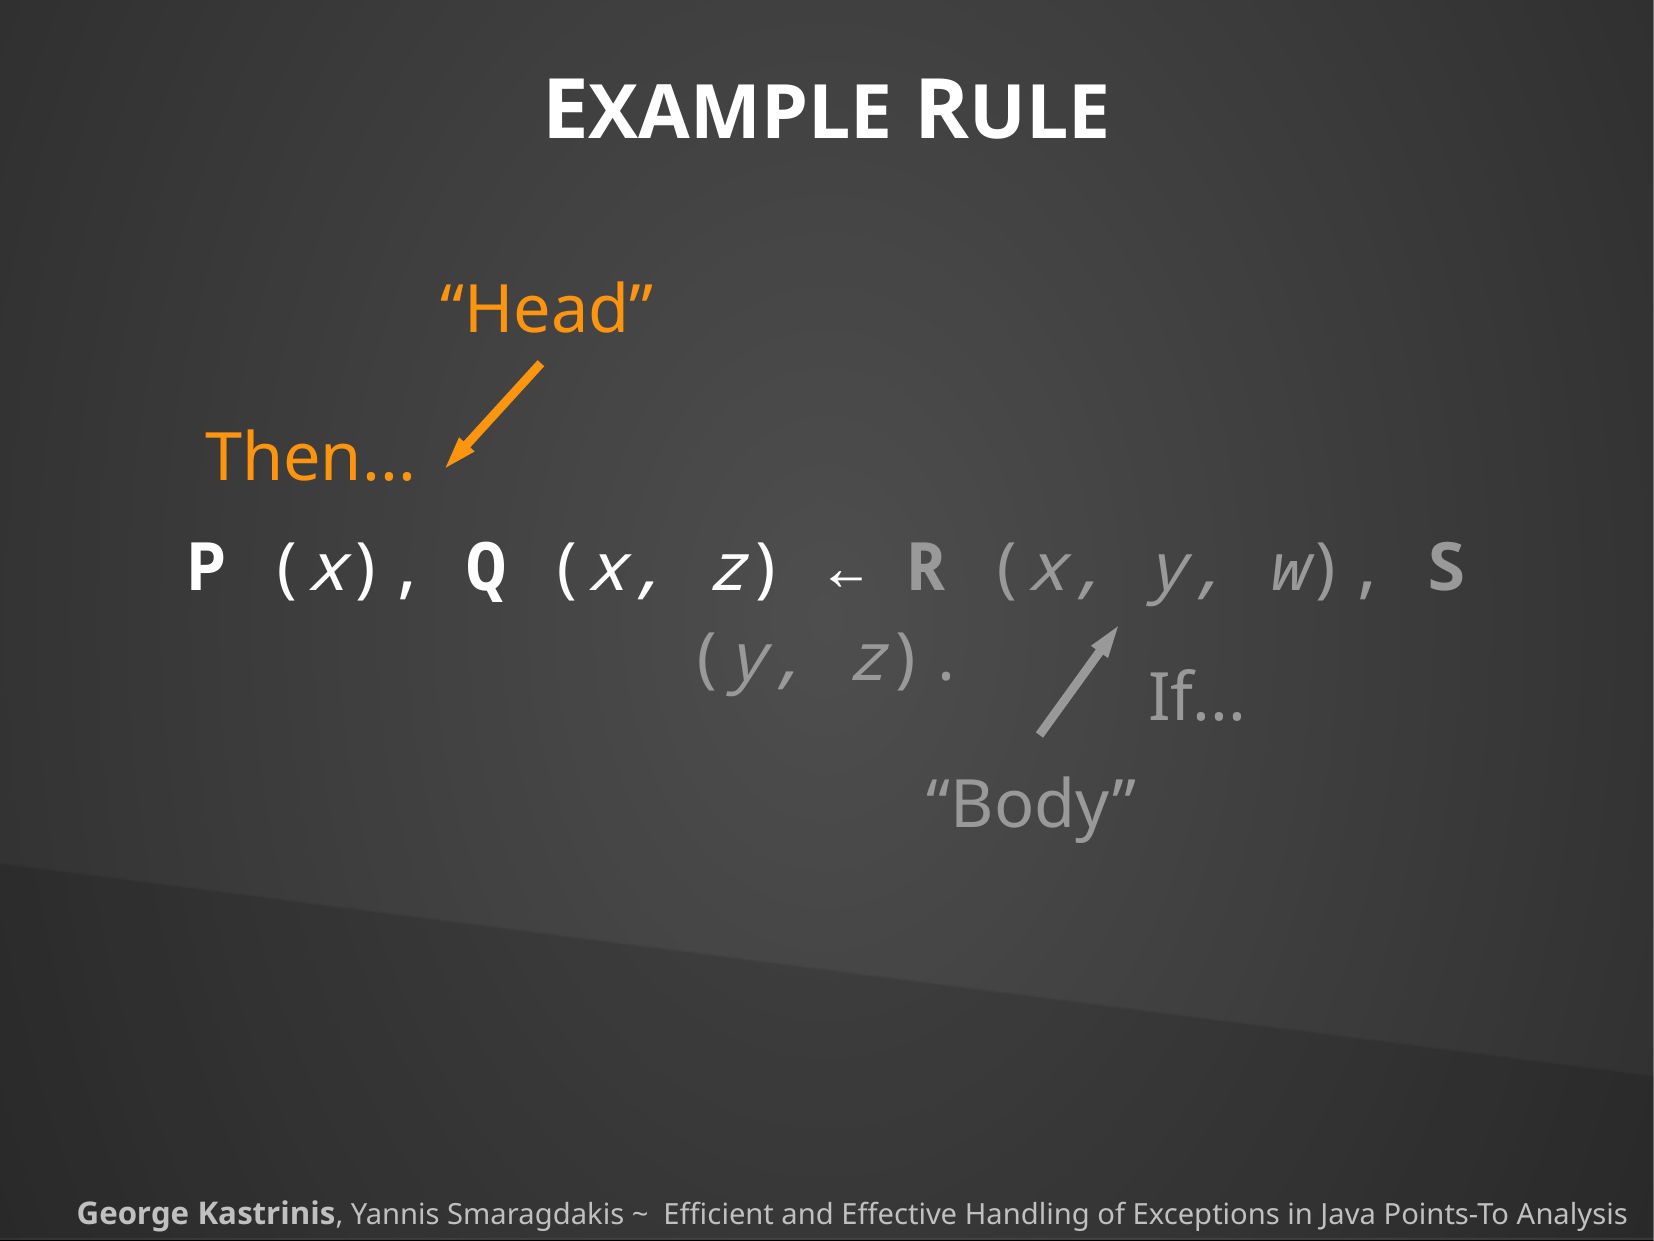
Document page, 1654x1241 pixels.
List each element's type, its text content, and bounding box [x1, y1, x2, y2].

picture [0, 0, 1654, 1241]
text_box P (x), Q (x, z) ← R (x, y, w), S (y, z). [129, 511, 1525, 612]
text_box EXAMPLE RULE [489, 41, 1165, 151]
text_box If... [1133, 641, 1253, 731]
text_box Then... [190, 401, 420, 492]
text_box “Body” [911, 748, 1152, 839]
text_box “Head” [425, 253, 670, 343]
